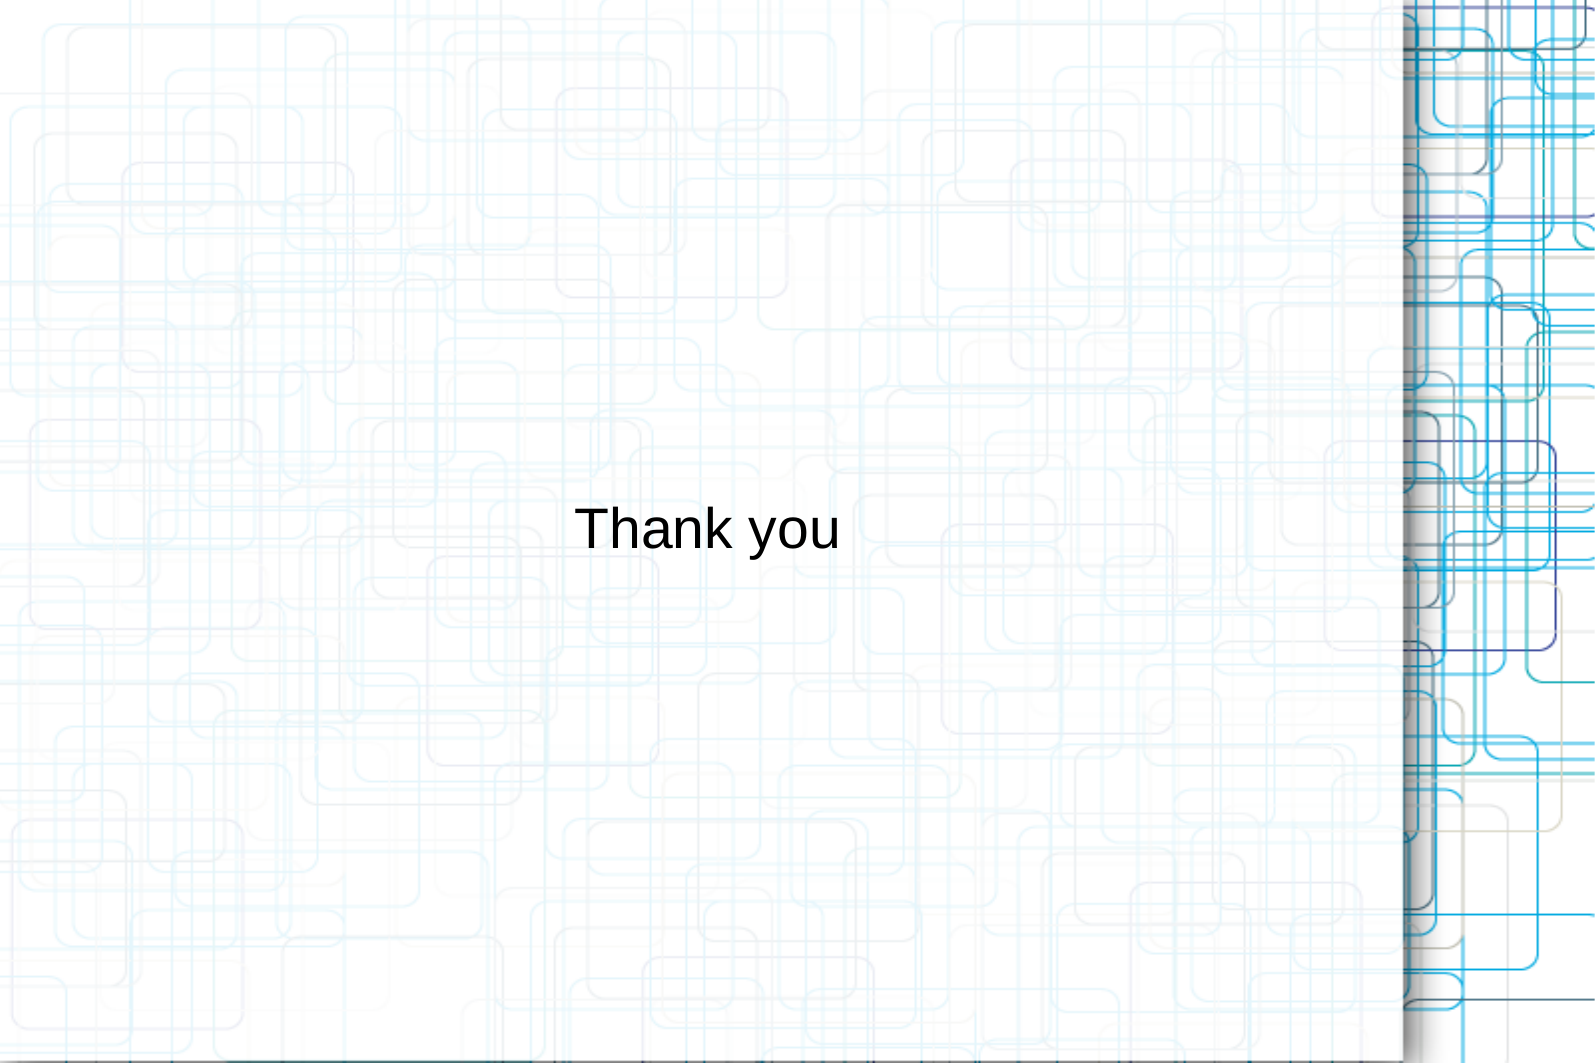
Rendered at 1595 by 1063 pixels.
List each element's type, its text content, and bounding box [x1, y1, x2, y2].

picture [0, 0, 1595, 1063]
list Thank you [559, 484, 1595, 1021]
